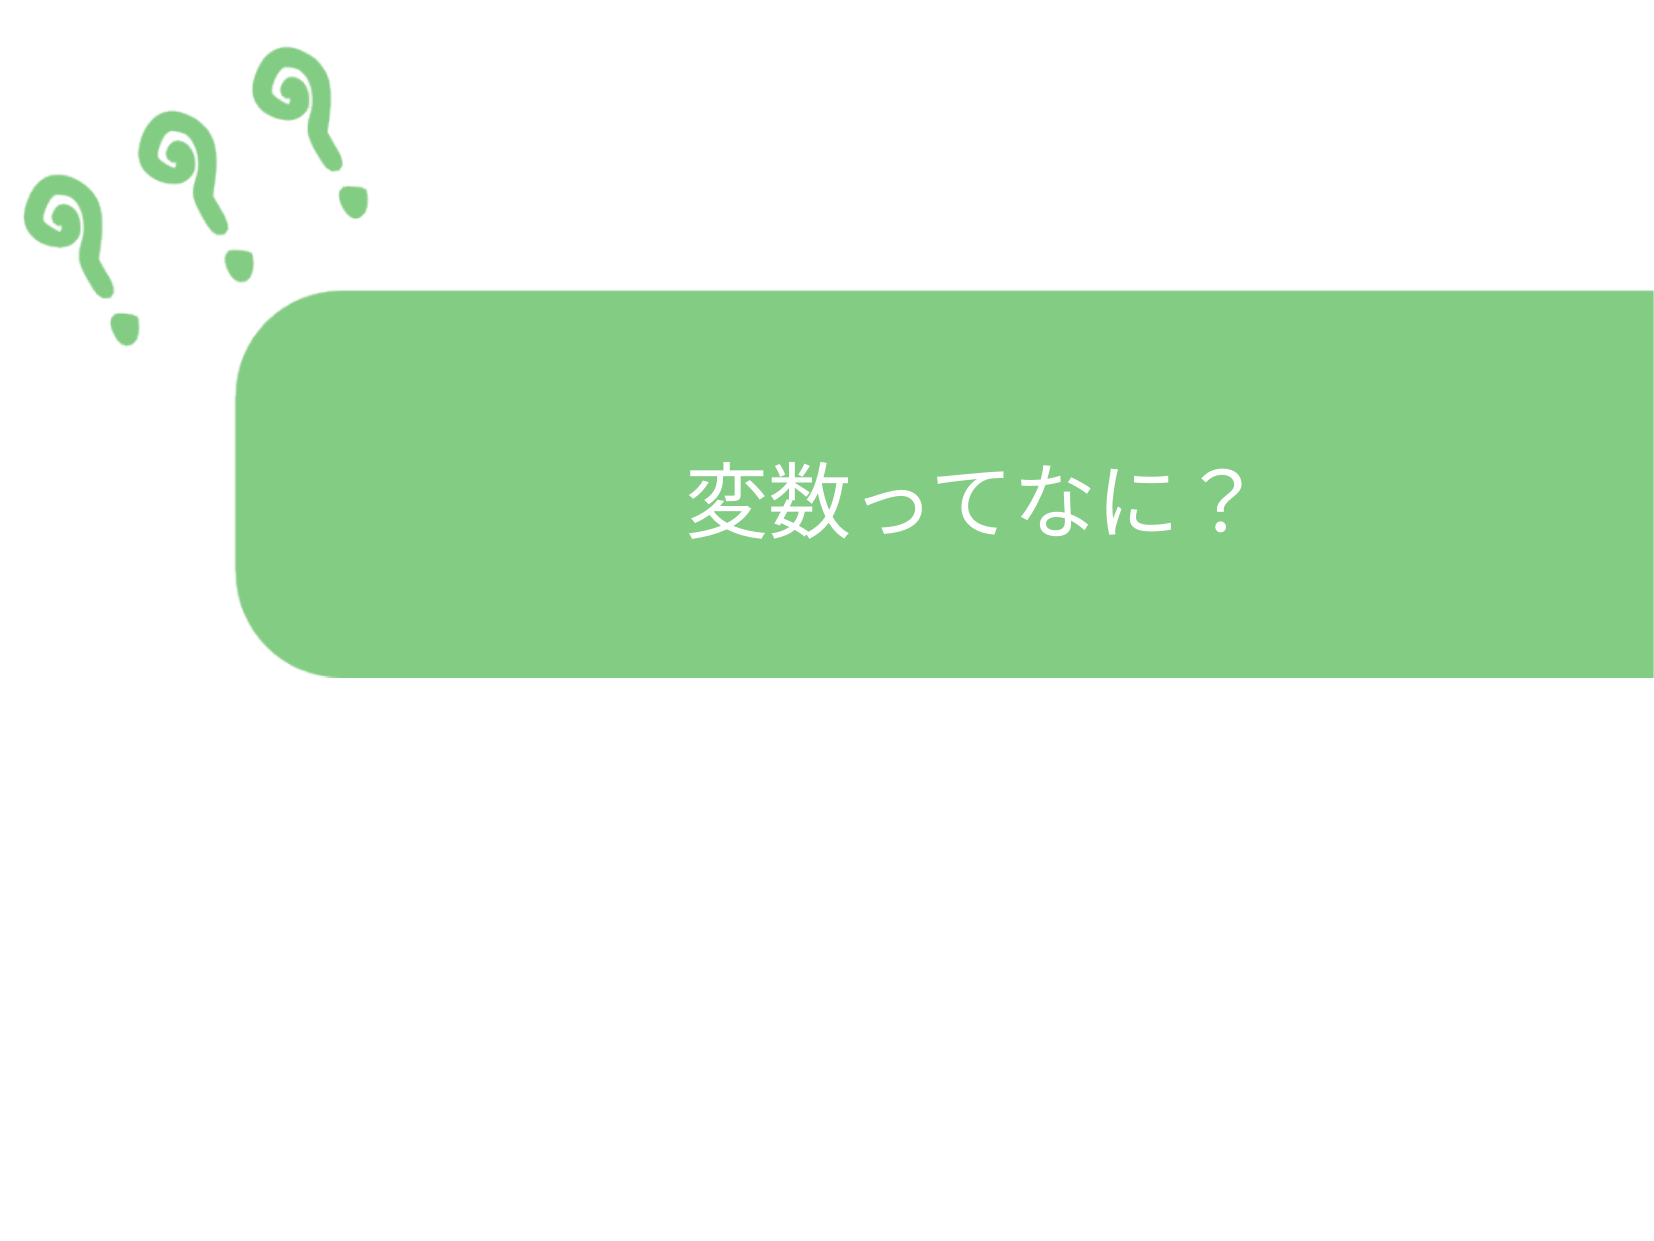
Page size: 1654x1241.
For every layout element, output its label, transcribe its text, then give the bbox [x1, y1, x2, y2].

title 変数ってなに？ [307, 342, 1642, 650]
picture [11, 35, 1654, 678]
